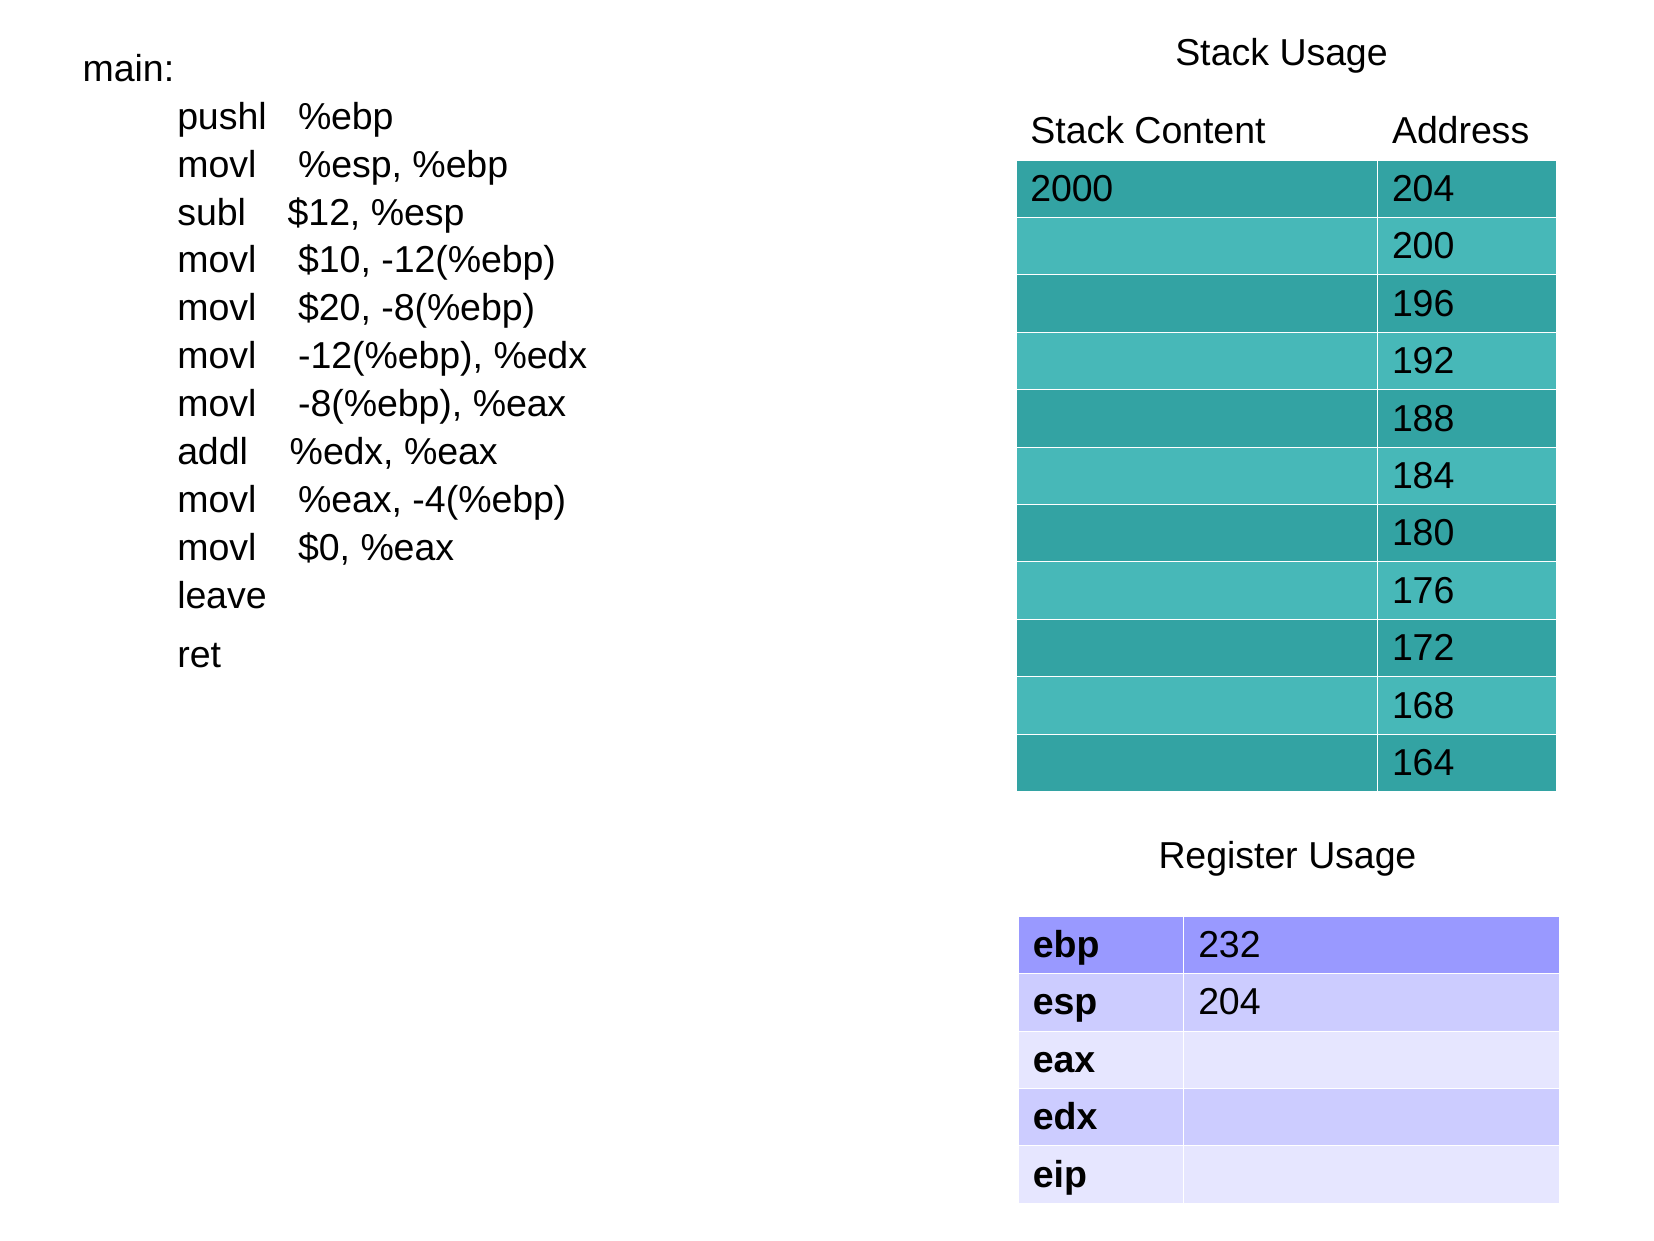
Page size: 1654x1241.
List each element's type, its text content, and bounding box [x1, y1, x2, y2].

table_header Address [1378, 103, 1556, 160]
table_cell [1017, 620, 1377, 676]
table_cell [1017, 390, 1377, 447]
table_cell [1017, 333, 1377, 389]
table_header 232 [1184, 917, 1559, 973]
table_cell [1017, 677, 1377, 734]
table_cell 200 [1378, 218, 1556, 274]
table_cell [1017, 218, 1377, 274]
list main: pushl %ebp movl %esp, %ebp subl $12, %esp movl $10, -12(%ebp) movl $20, -8(%ebp) movl -12(%ebp), %edx movl -8(%ebp), %eax addl %edx, %eax movl %eax, -4(%ebp) movl $0, %eax leave ret [82, 47, 969, 1182]
table_cell [1017, 448, 1377, 504]
text_box Register Usage [1015, 826, 1560, 884]
table_cell [1017, 275, 1377, 332]
table_cell [1184, 1089, 1559, 1145]
table_cell [1017, 562, 1377, 619]
table_cell 184 [1378, 448, 1556, 504]
table_cell [1184, 1032, 1559, 1088]
table_cell [1017, 505, 1377, 561]
table_cell eax [1019, 1032, 1183, 1088]
table_cell 188 [1378, 390, 1556, 447]
table_cell 204 [1378, 161, 1556, 217]
table_cell 168 [1378, 677, 1556, 734]
table_cell 176 [1378, 562, 1556, 619]
table_cell 196 [1378, 275, 1556, 332]
table_cell eip [1019, 1146, 1183, 1203]
table_cell edx [1019, 1089, 1183, 1145]
table_cell [1184, 1146, 1559, 1203]
table_cell esp [1019, 974, 1183, 1031]
table_cell 204 [1184, 974, 1559, 1031]
table_header Stack Content [1017, 103, 1377, 160]
text_box Stack Usage [1009, 23, 1554, 81]
table_cell 172 [1378, 620, 1556, 676]
table_cell 2000 [1017, 161, 1377, 217]
table_cell 192 [1378, 333, 1556, 389]
table_cell 164 [1378, 735, 1556, 791]
table_cell 180 [1378, 505, 1556, 561]
table_header ebp [1019, 917, 1183, 973]
table_cell [1017, 735, 1377, 791]
